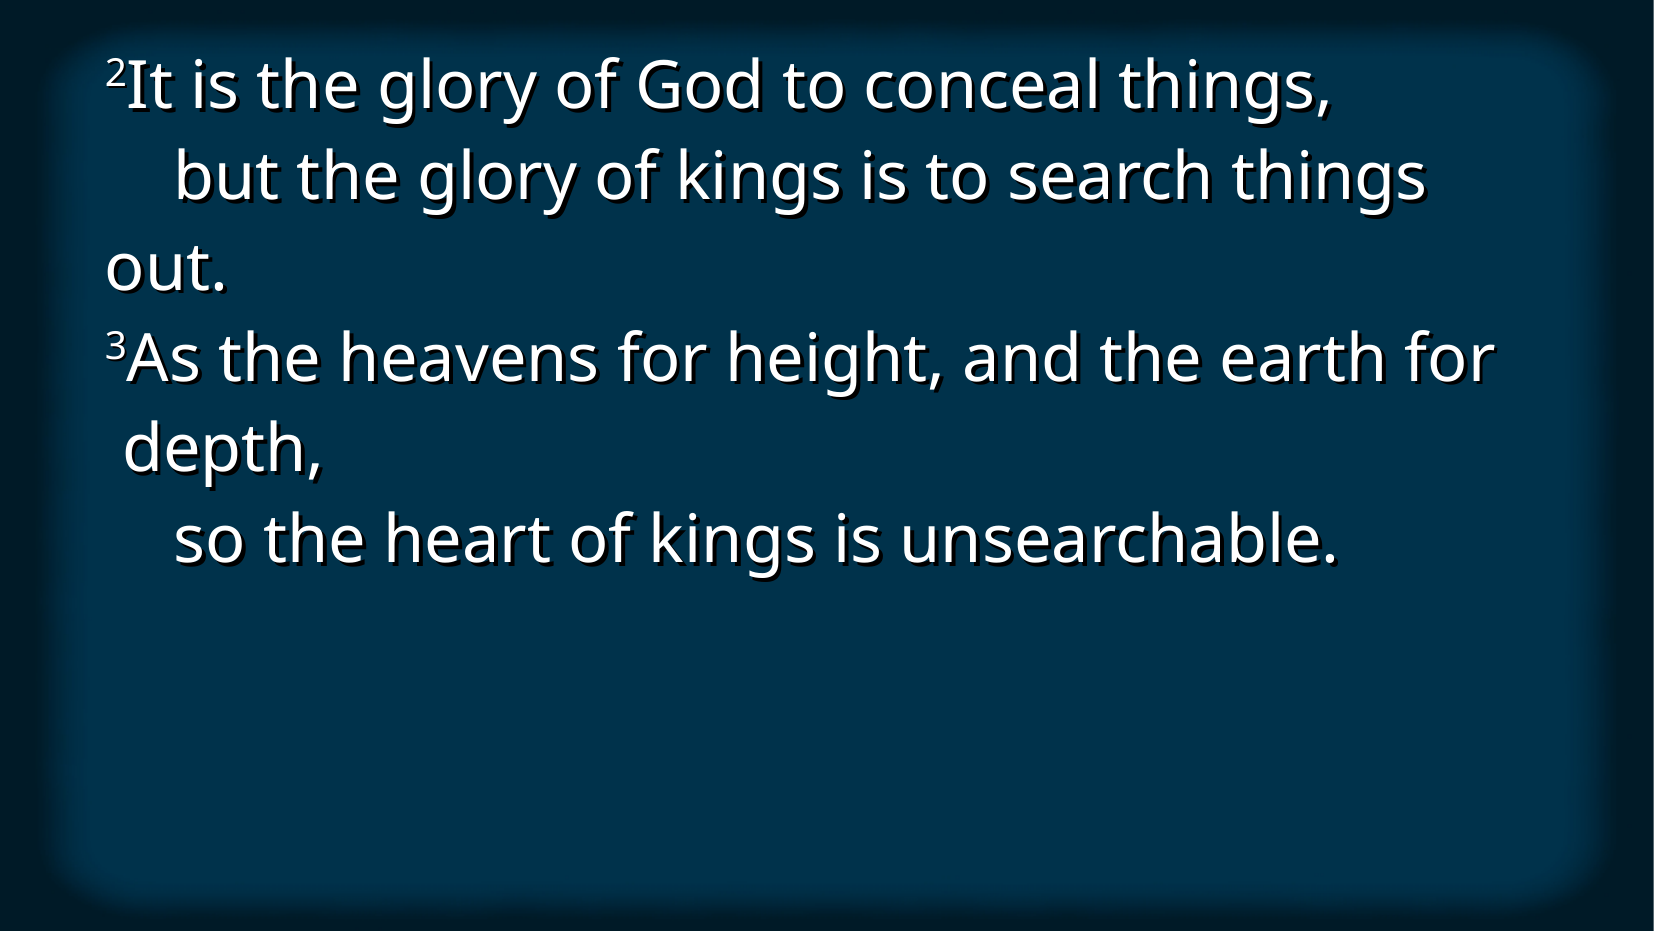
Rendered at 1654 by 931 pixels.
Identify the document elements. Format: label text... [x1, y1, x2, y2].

picture [0, 0, 1654, 931]
text_box 2It is the glory of God to conceal things, but the glory of kings is to search things out. 3As the heavens for height, and the earth for depth, so the heart of kings is unsearchable. [90, 30, 1561, 489]
